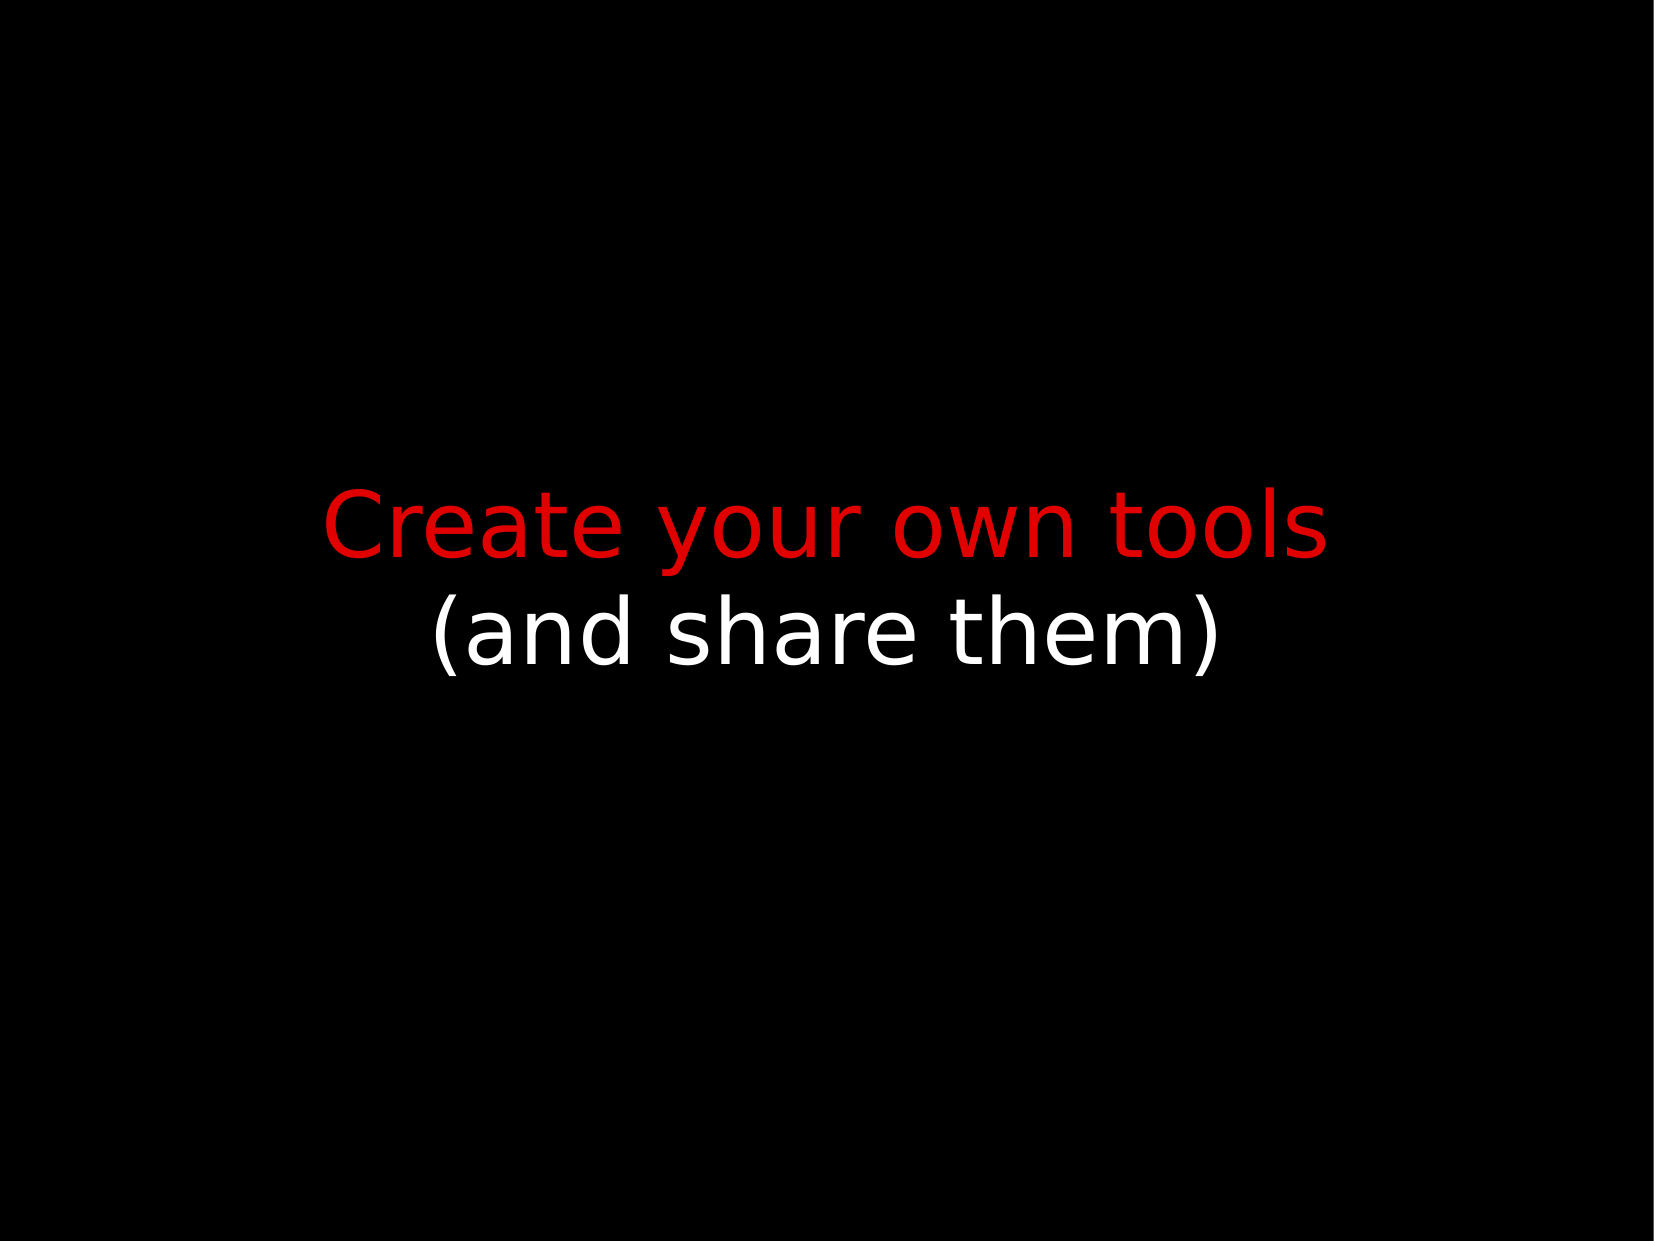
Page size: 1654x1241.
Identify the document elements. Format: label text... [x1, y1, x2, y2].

subtitle Create your own tools (and share them) [82, 49, 1571, 1109]
